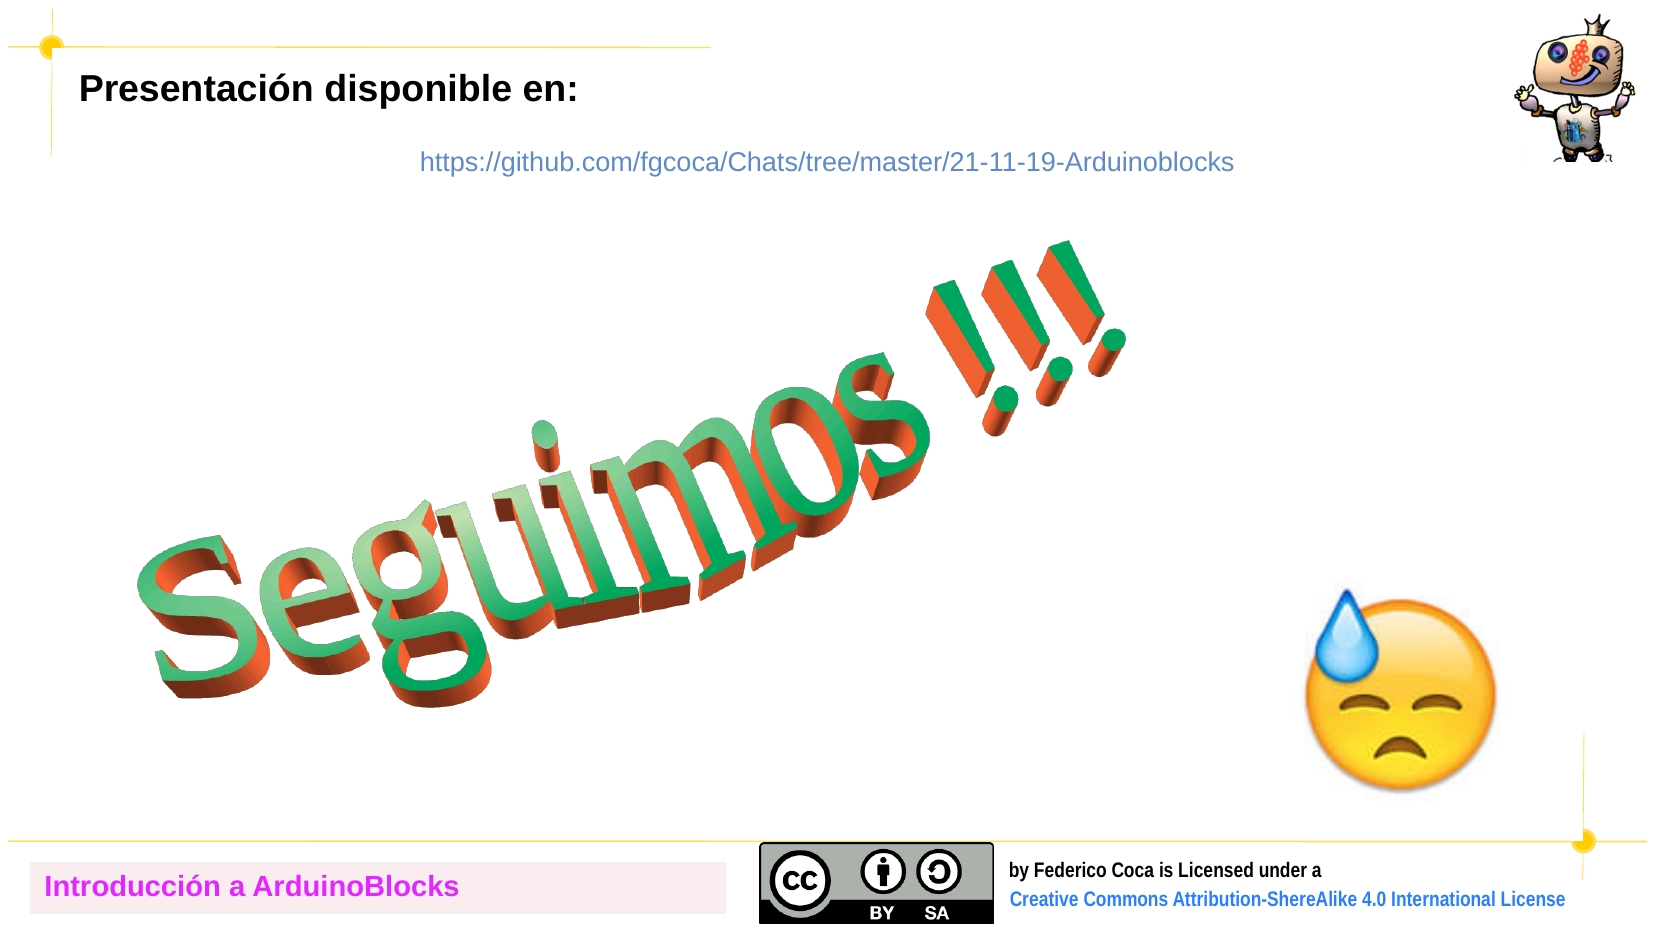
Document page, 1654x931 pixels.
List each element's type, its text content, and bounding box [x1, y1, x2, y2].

text_box Introducción a ArduinoBlocks [29, 862, 727, 915]
text_box https://github.com/fgcoca/Chats/tree/master/21-11-19-Arduinoblocks [361, 139, 1292, 186]
picture [1290, 581, 1512, 803]
picture [1510, 12, 1649, 162]
text_box Presentación disponible en: [63, 59, 1411, 131]
